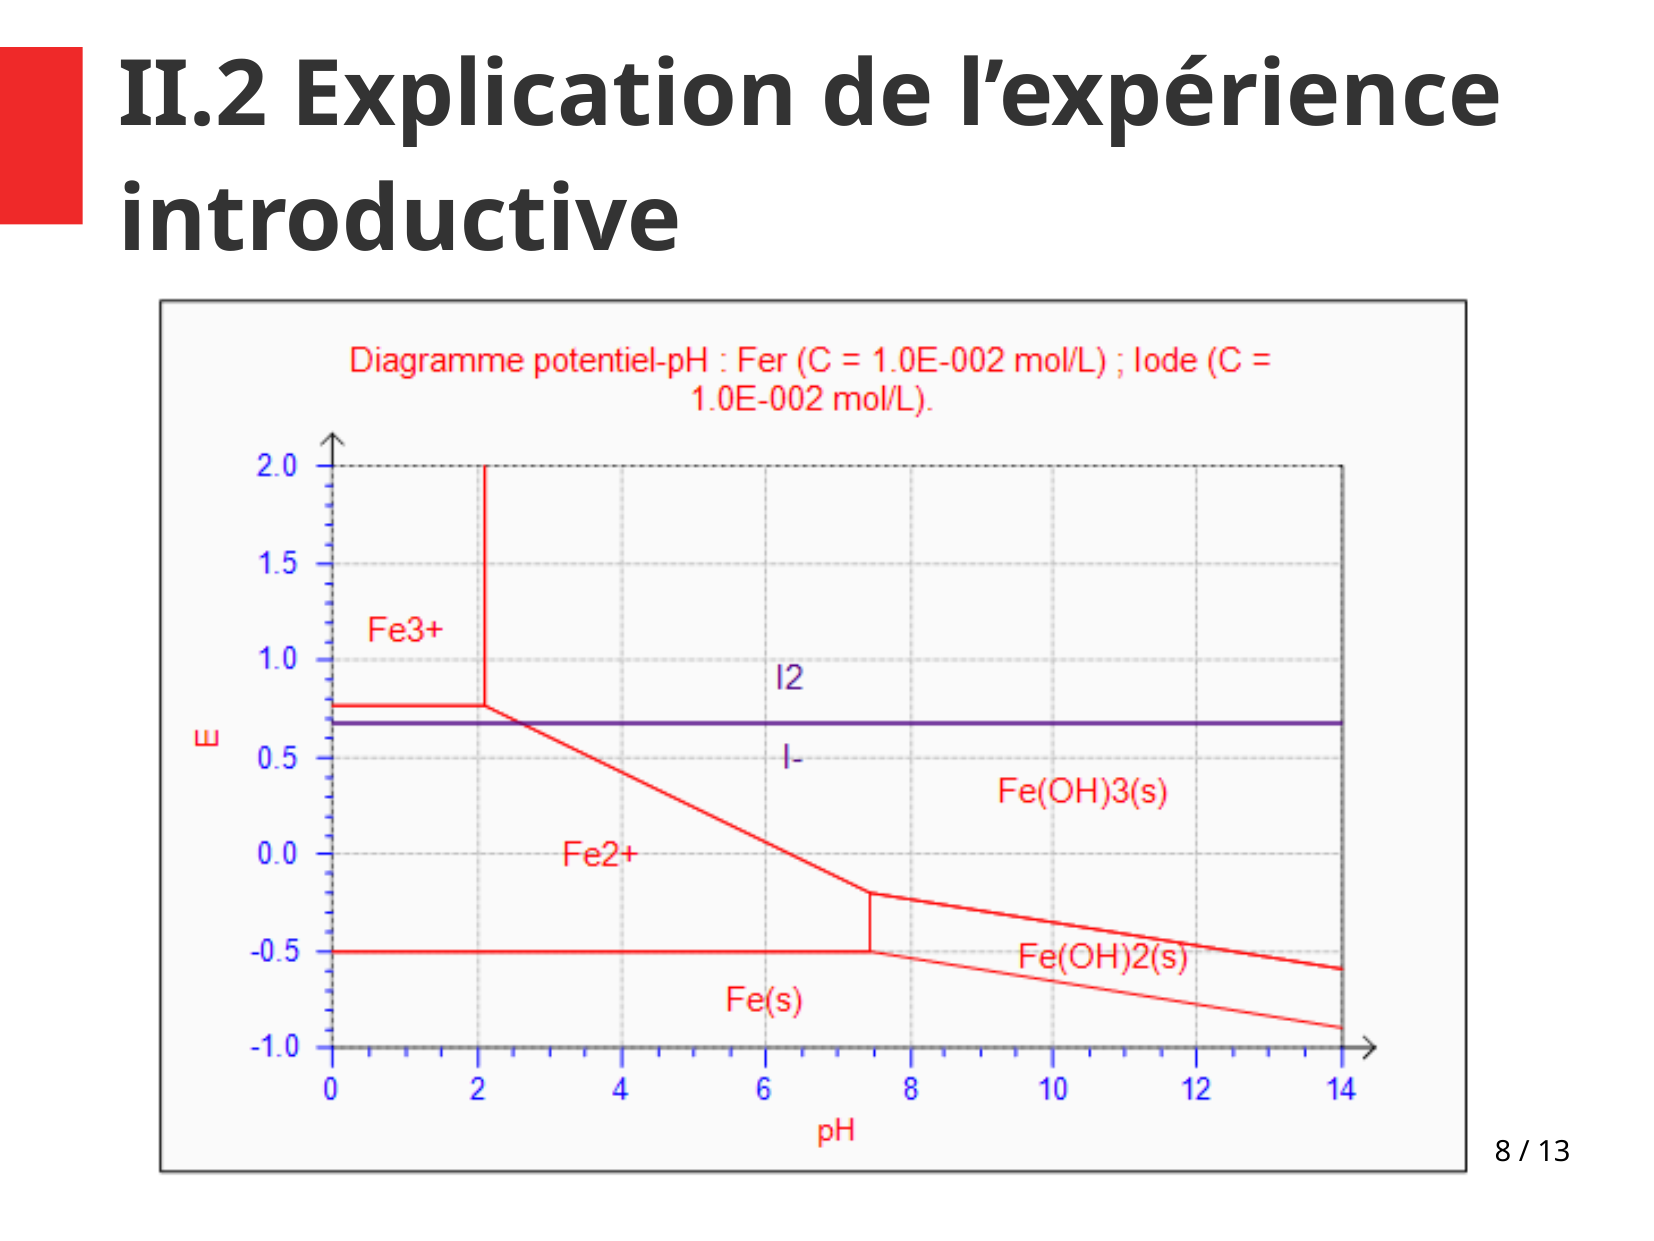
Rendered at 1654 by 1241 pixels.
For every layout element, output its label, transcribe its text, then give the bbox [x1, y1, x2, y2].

title II.2 Explication de l’expérience introductive [118, 27, 1571, 278]
picture [153, 293, 1477, 1182]
